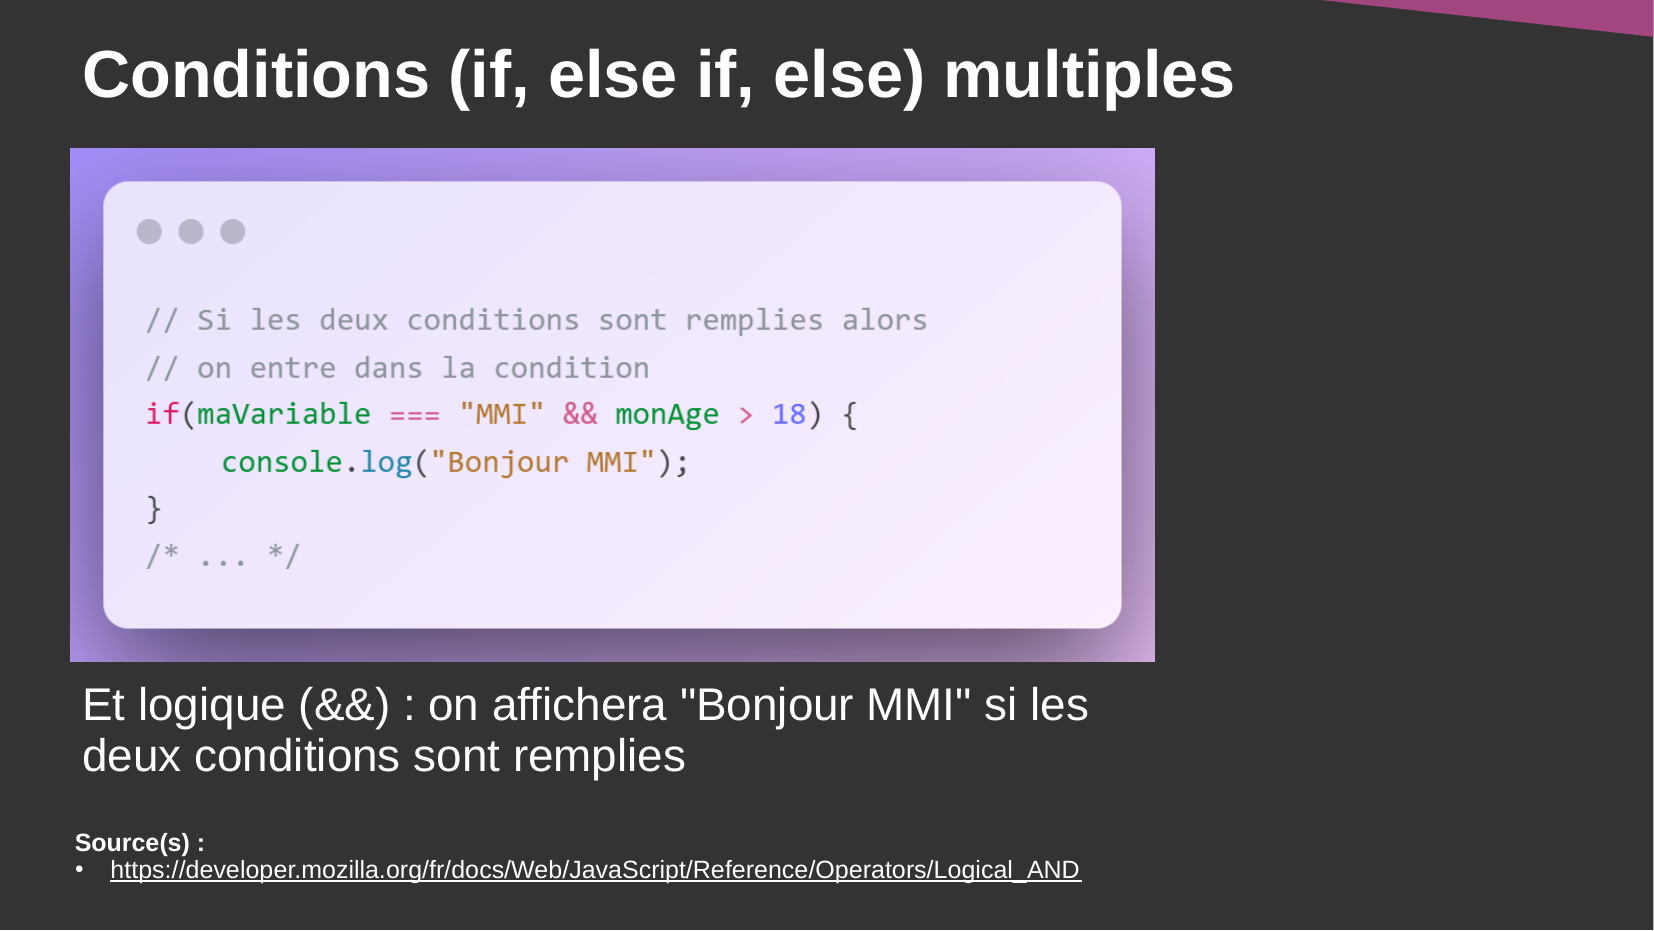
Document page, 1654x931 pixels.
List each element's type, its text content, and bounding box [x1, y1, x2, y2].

title Conditions (if, else if, else) multiples [82, 37, 1571, 114]
title Et logique (&&) : on affichera "Bonjour MMI" si les deux conditions sont remplies [82, 678, 1193, 782]
picture [70, 148, 1155, 662]
text_box [1321, 0, 1654, 37]
text_box Source(s) : https://developer.mozilla.org/fr/docs/Web/JavaScript/Reference/Operators/Logical_AND [60, 820, 1583, 892]
